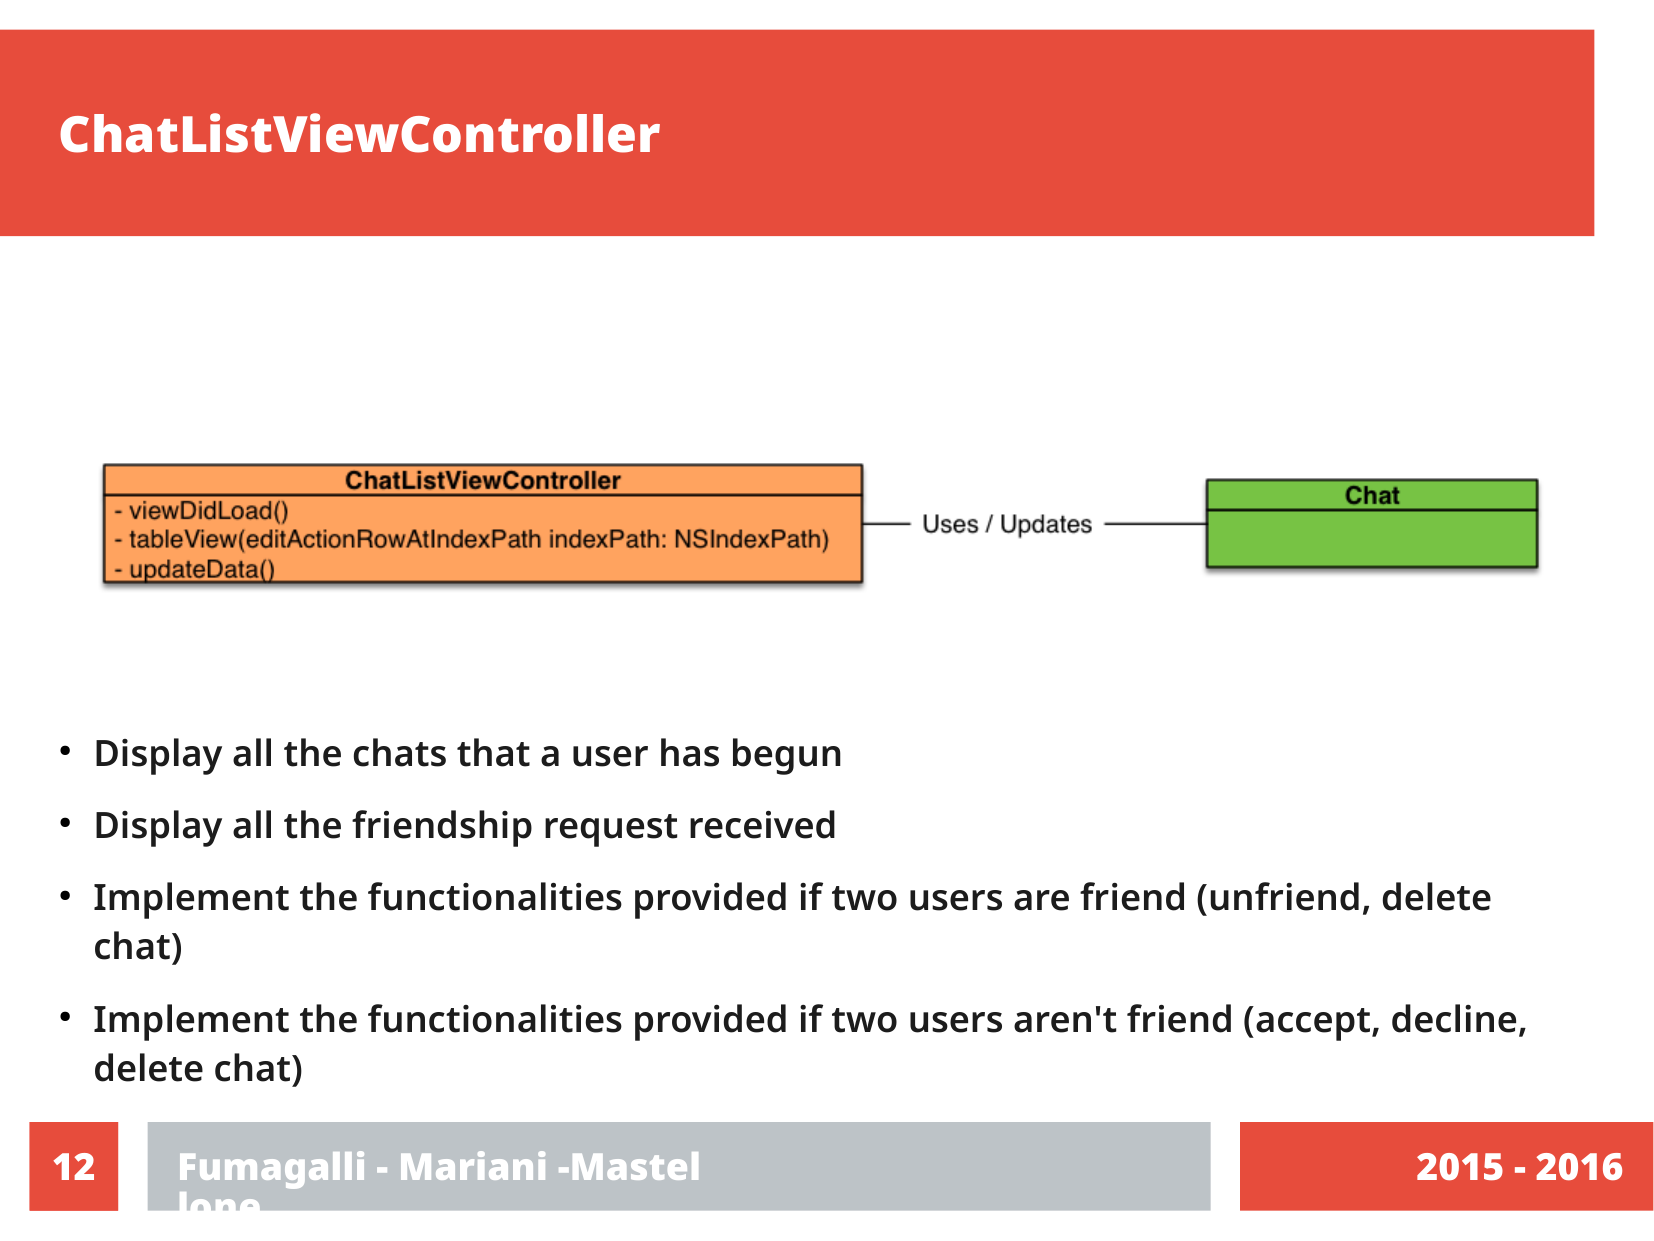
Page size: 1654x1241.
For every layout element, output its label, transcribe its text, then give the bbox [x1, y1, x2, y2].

list Display all the chats that a user has begun Display all the friendship request received Implement the functionalities provided if two users are friend (unfriend, delete chat) Implement the functionalities provided if two users aren't friend (accept, decline, delete chat) [59, 725, 1565, 1092]
picture [22, 387, 1620, 662]
title ChatListViewController [59, 59, 1595, 207]
